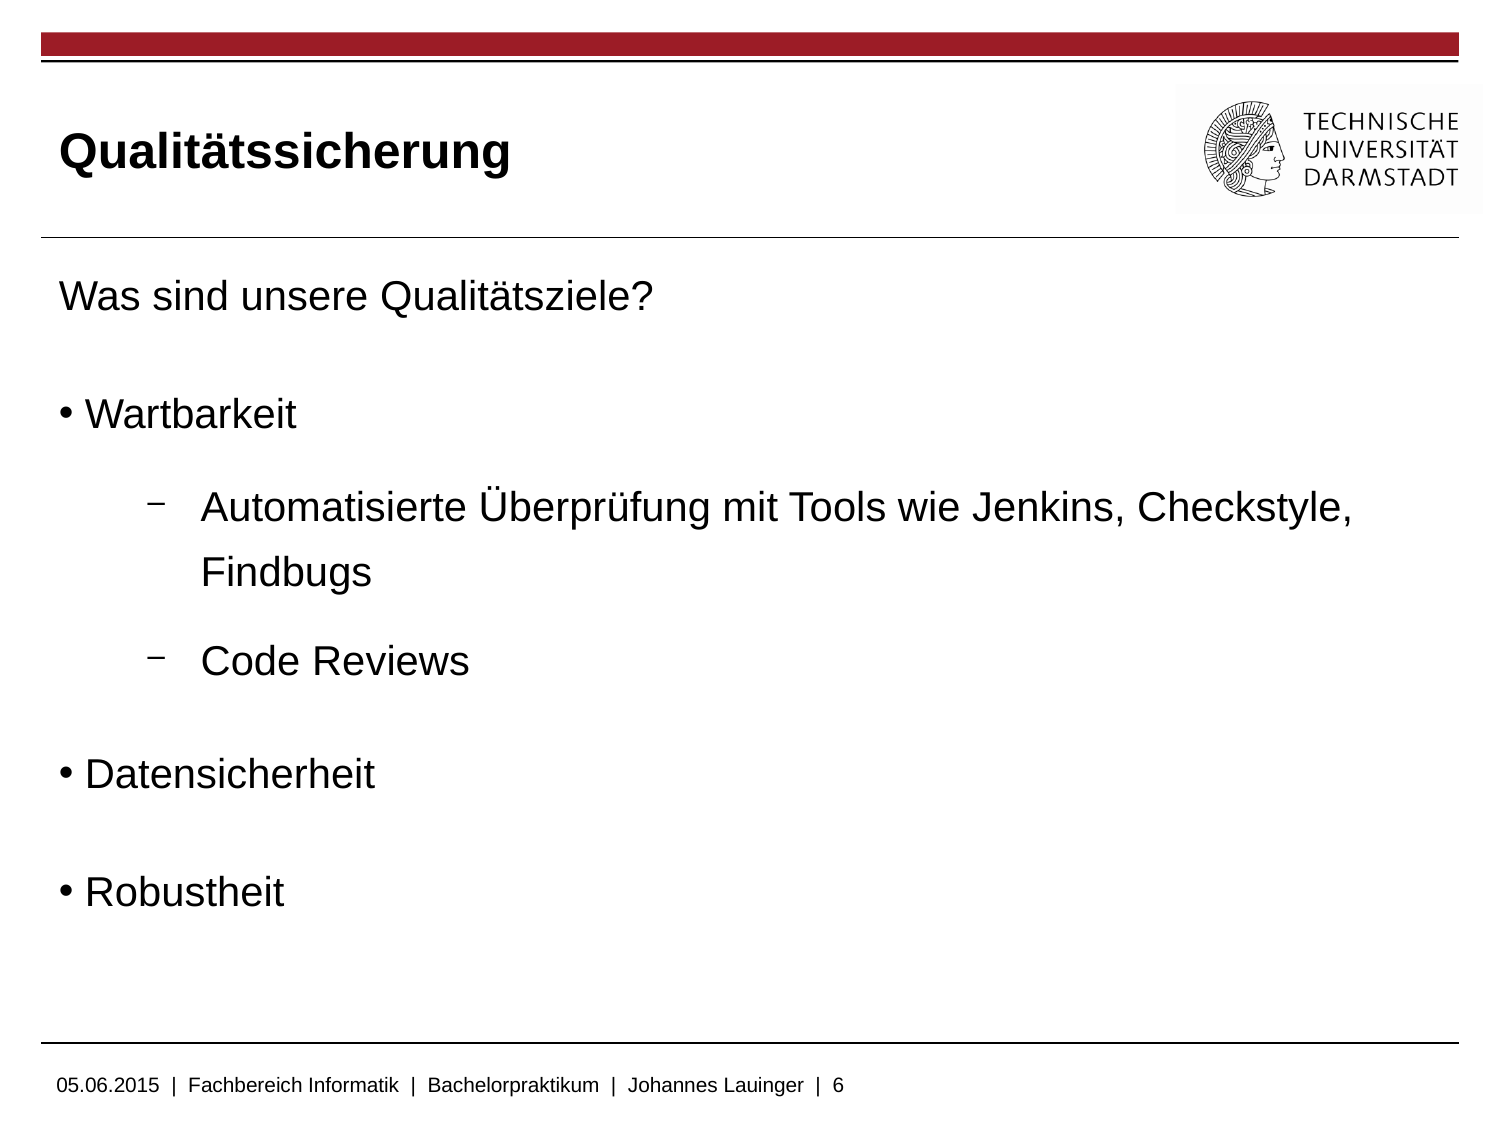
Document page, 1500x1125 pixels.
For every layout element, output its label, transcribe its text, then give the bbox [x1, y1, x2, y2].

picture [1175, 84, 1483, 214]
list Was sind unsere Qualitätsziele? Wartbarkeit Automatisierte Überprüfung mit Tools wie Jenkins, Checkstyle, Findbugs Code Reviews Datensicherheit Robustheit [58, 261, 1441, 1008]
title Qualitätssicherung [58, 80, 1149, 218]
